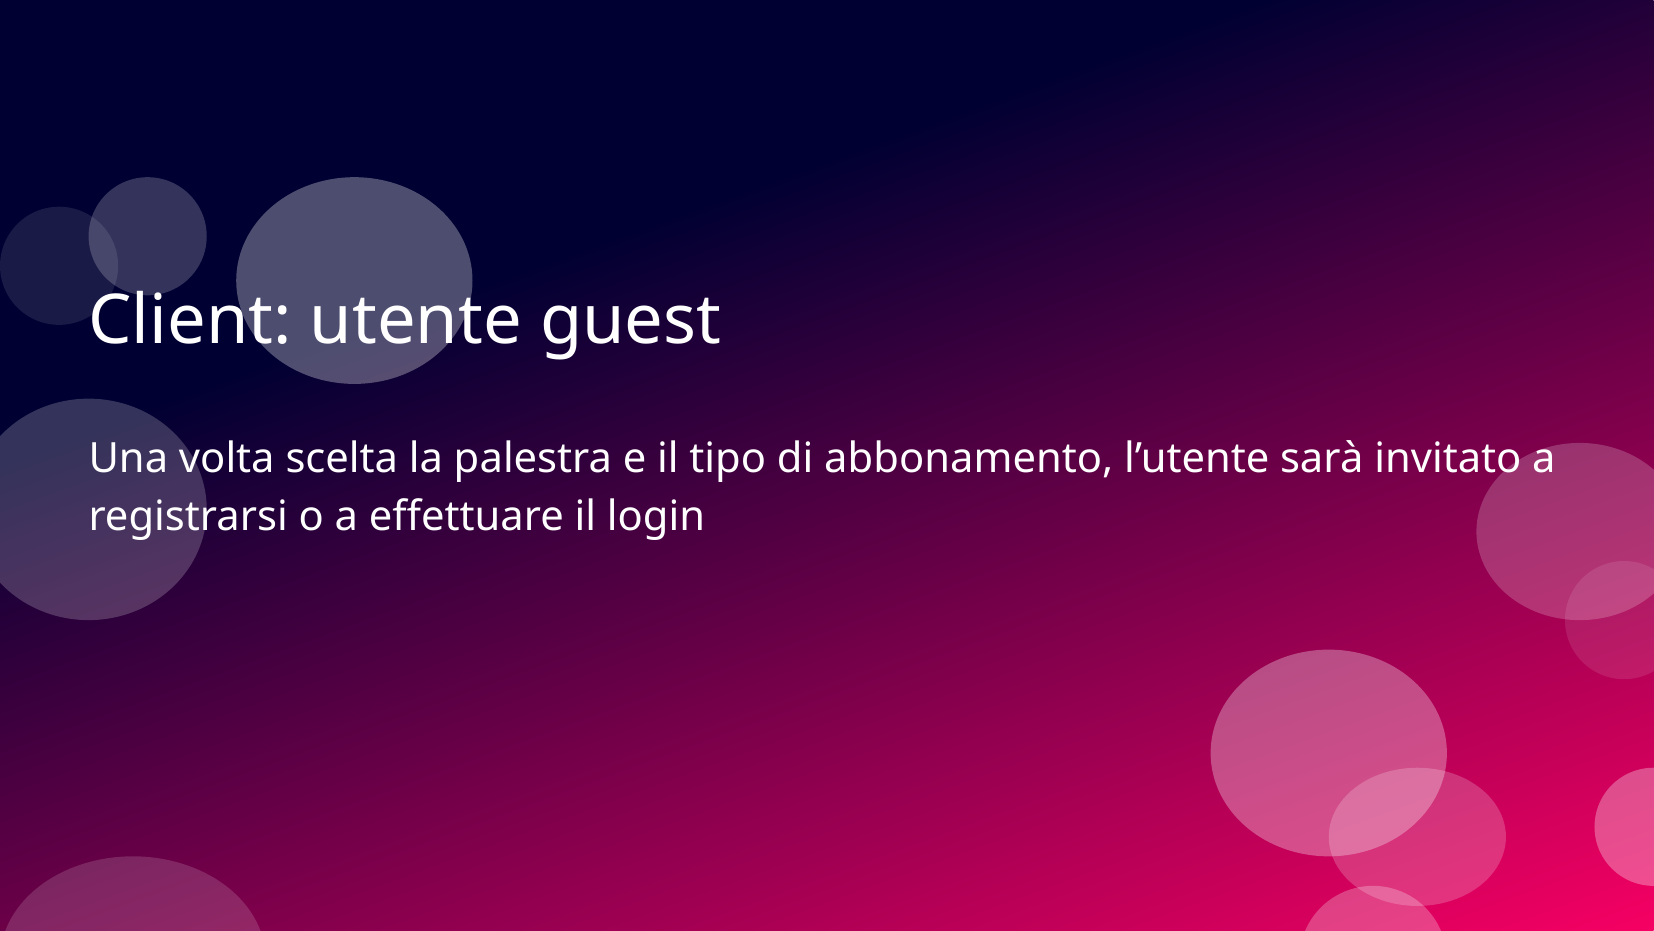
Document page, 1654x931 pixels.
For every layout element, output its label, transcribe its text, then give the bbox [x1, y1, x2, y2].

title Client: utente guest [88, 236, 1565, 399]
text_box Una volta scelta la palestra e il tipo di abbonamento, l’utente sarà invitato a registrarsi o a effettuare il login [88, 428, 1565, 783]
